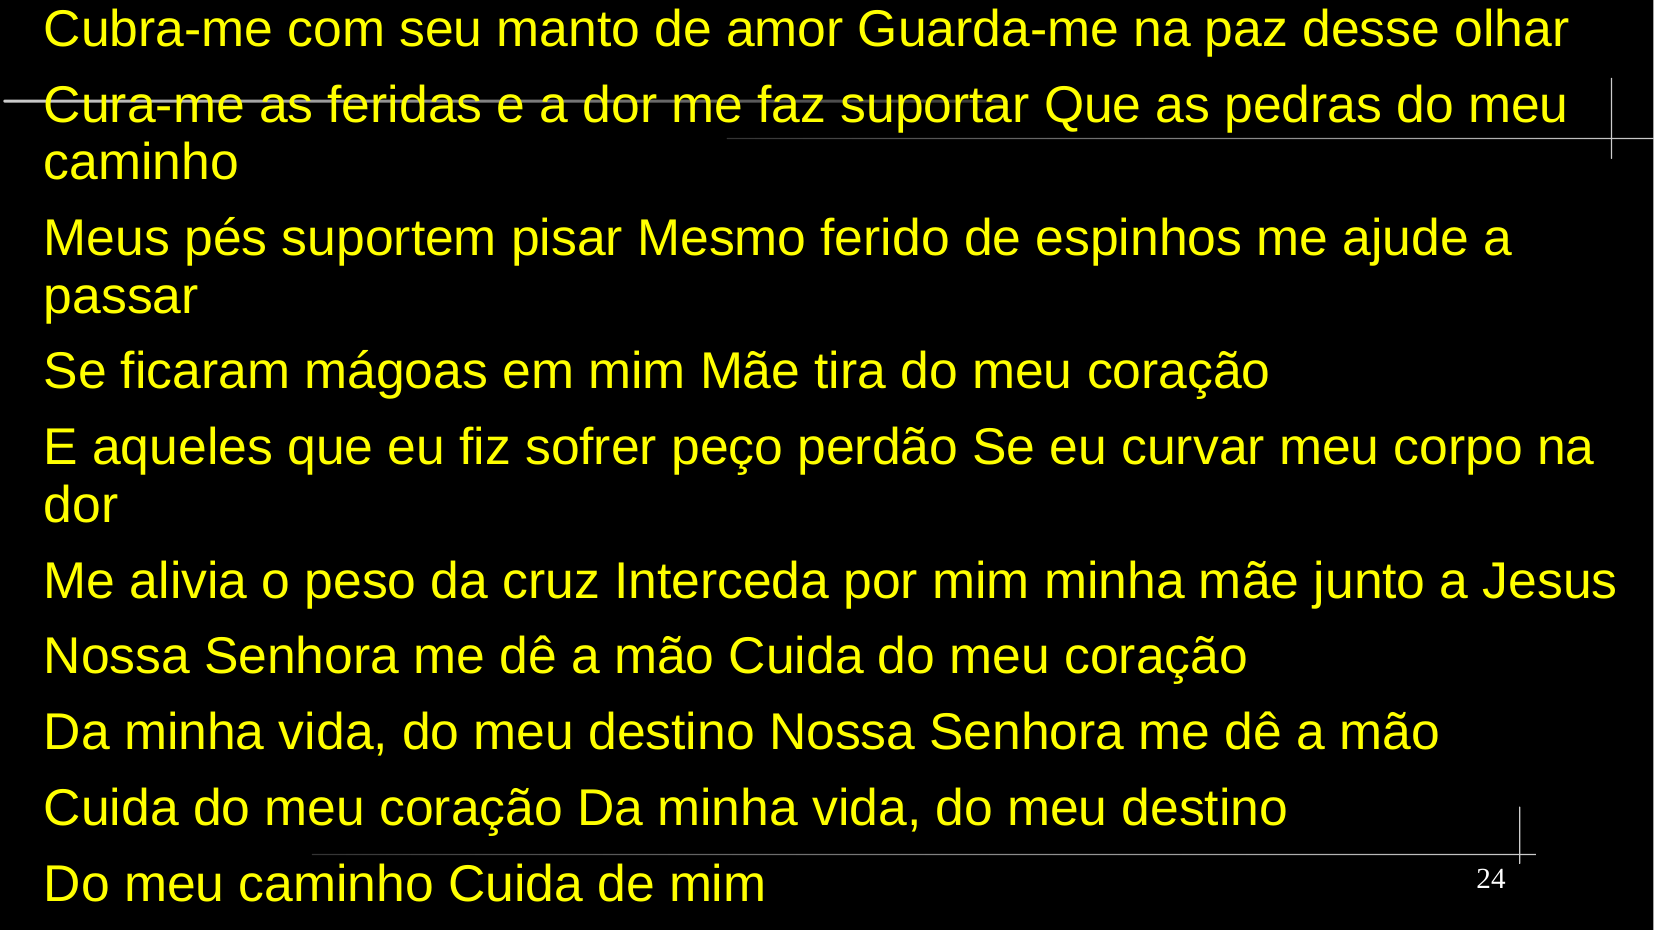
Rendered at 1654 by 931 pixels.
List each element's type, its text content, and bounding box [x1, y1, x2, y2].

list Cubra-me com seu manto de amor Guarda-me na paz desse olhar Cura-me as feridas e a dor me faz suportar Que as pedras do meu caminho Meus pés suportem pisar Mesmo ferido de espinhos me ajude a passar Se ficaram mágoas em mim Mãe tira do meu coração E aqueles que eu fiz sofrer peço perdão Se eu curvar meu corpo na dor Me alivia o peso da cruz Interceda por mim minha mãe junto a Jesus Nossa Senhora me dê a mão Cuida do meu coração Da minha vida, do meu destino Nossa Senhora me dê a mão Cuida do meu coração Da minha vida, do meu destino Do meu caminho Cuida de mim [0, 0, 1654, 931]
